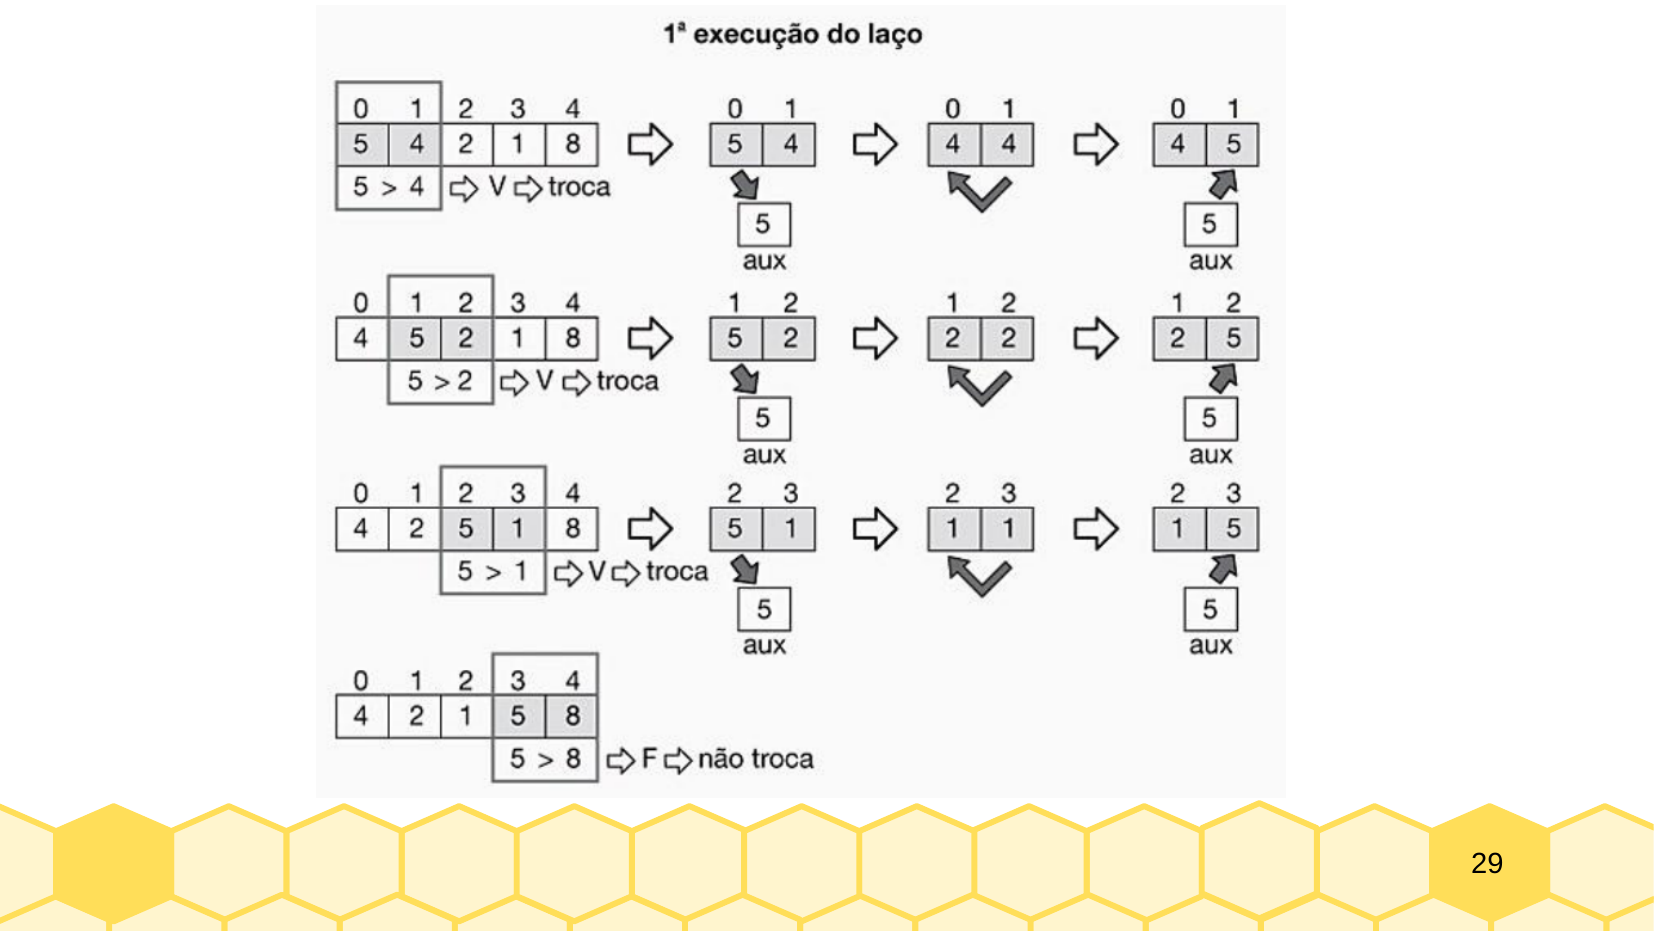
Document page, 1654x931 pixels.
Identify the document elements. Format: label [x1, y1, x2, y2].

picture [316, 5, 1286, 798]
